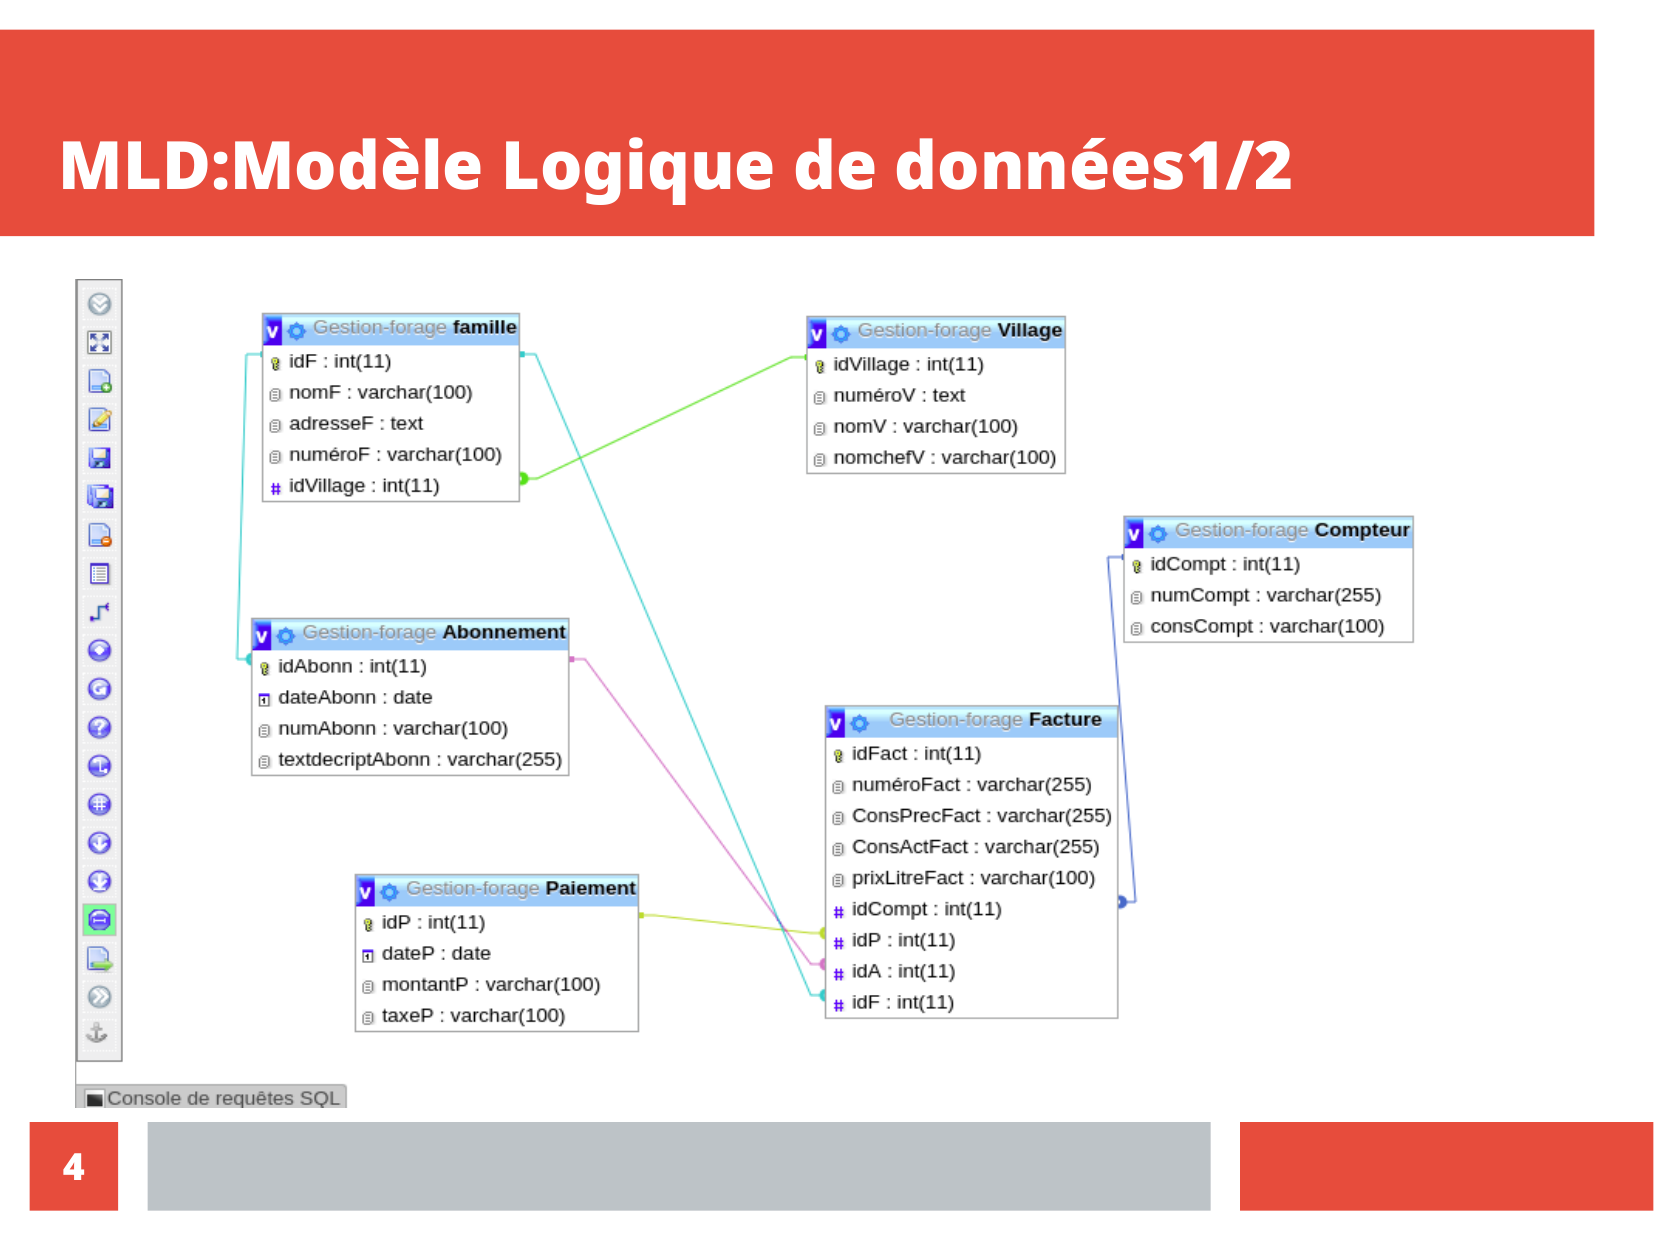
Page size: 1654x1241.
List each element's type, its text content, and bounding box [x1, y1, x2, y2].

picture [75, 279, 1606, 1108]
title MLD:Modèle Logique de données1/2 [59, 59, 1654, 209]
